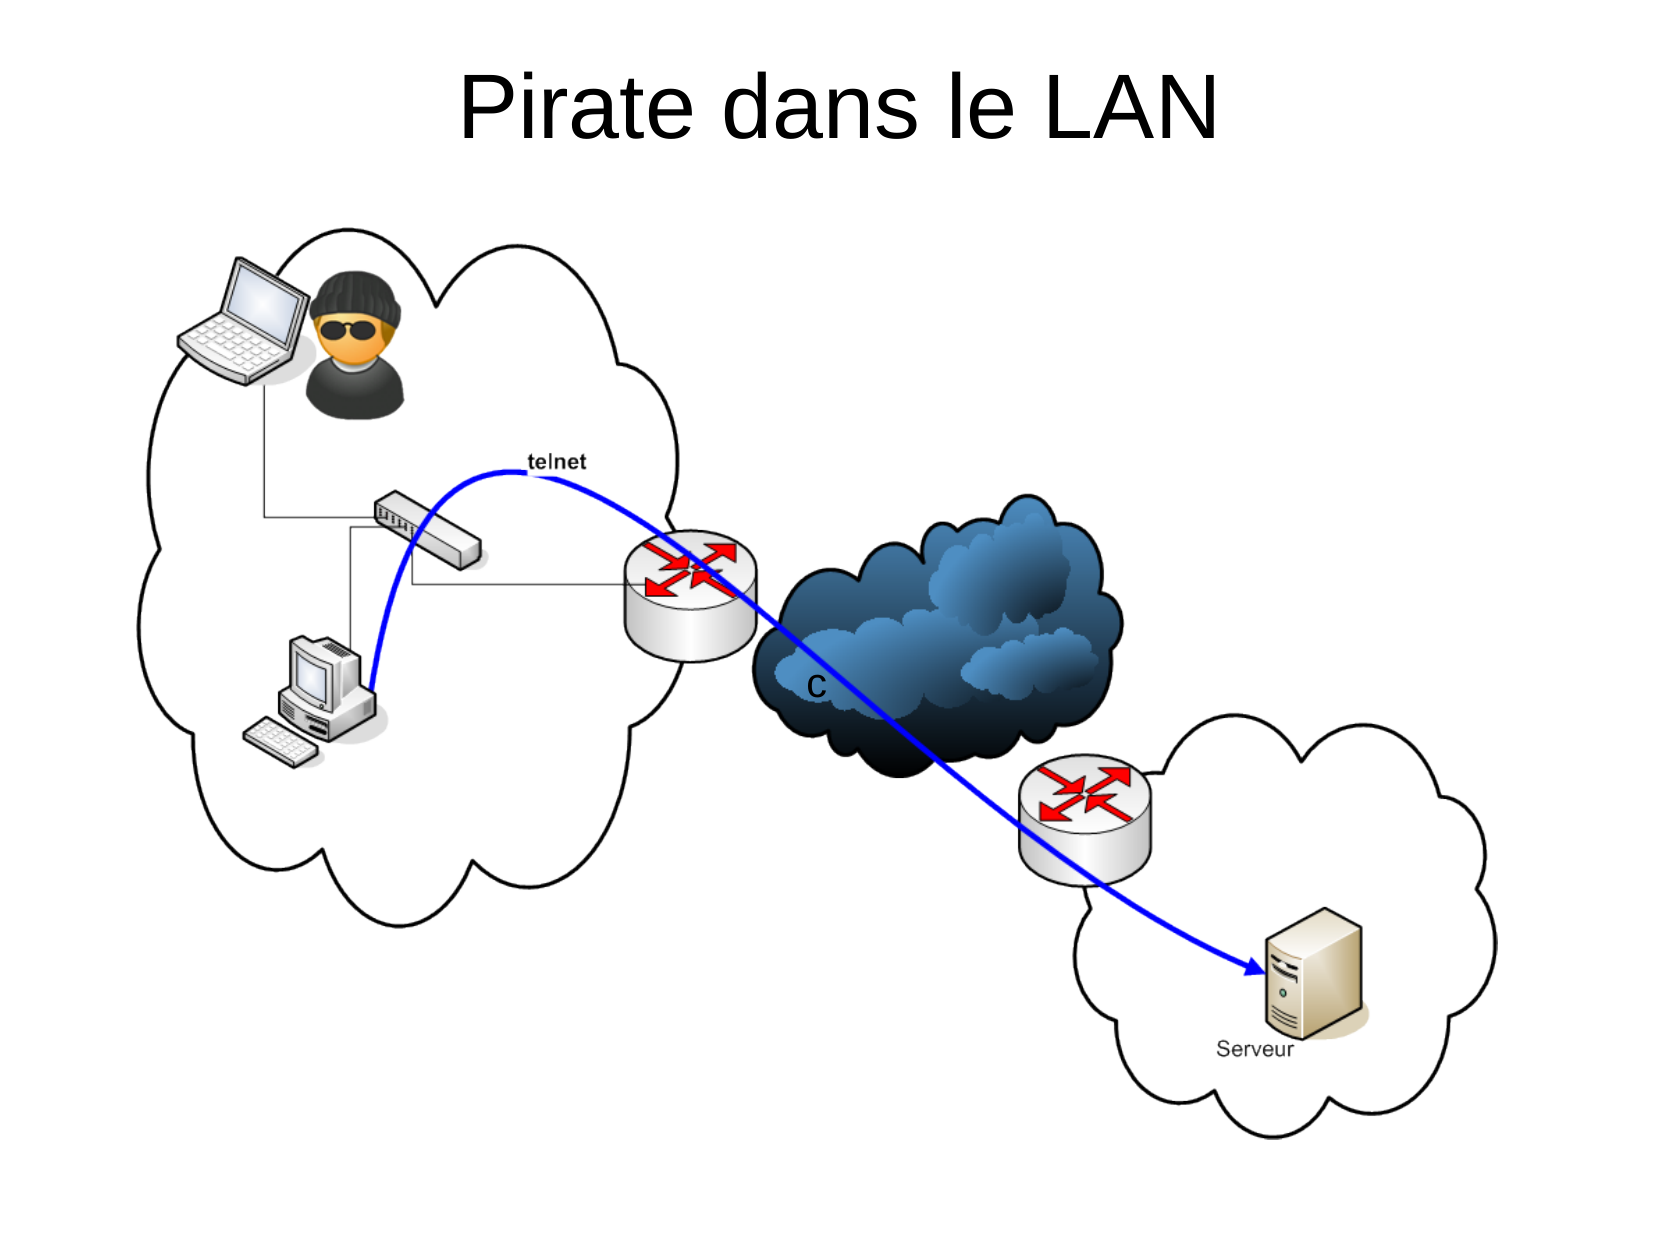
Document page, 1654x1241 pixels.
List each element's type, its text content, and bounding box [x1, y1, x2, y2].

picture [136, 227, 1498, 1140]
title Pirate dans le LAN [247, 32, 1433, 181]
